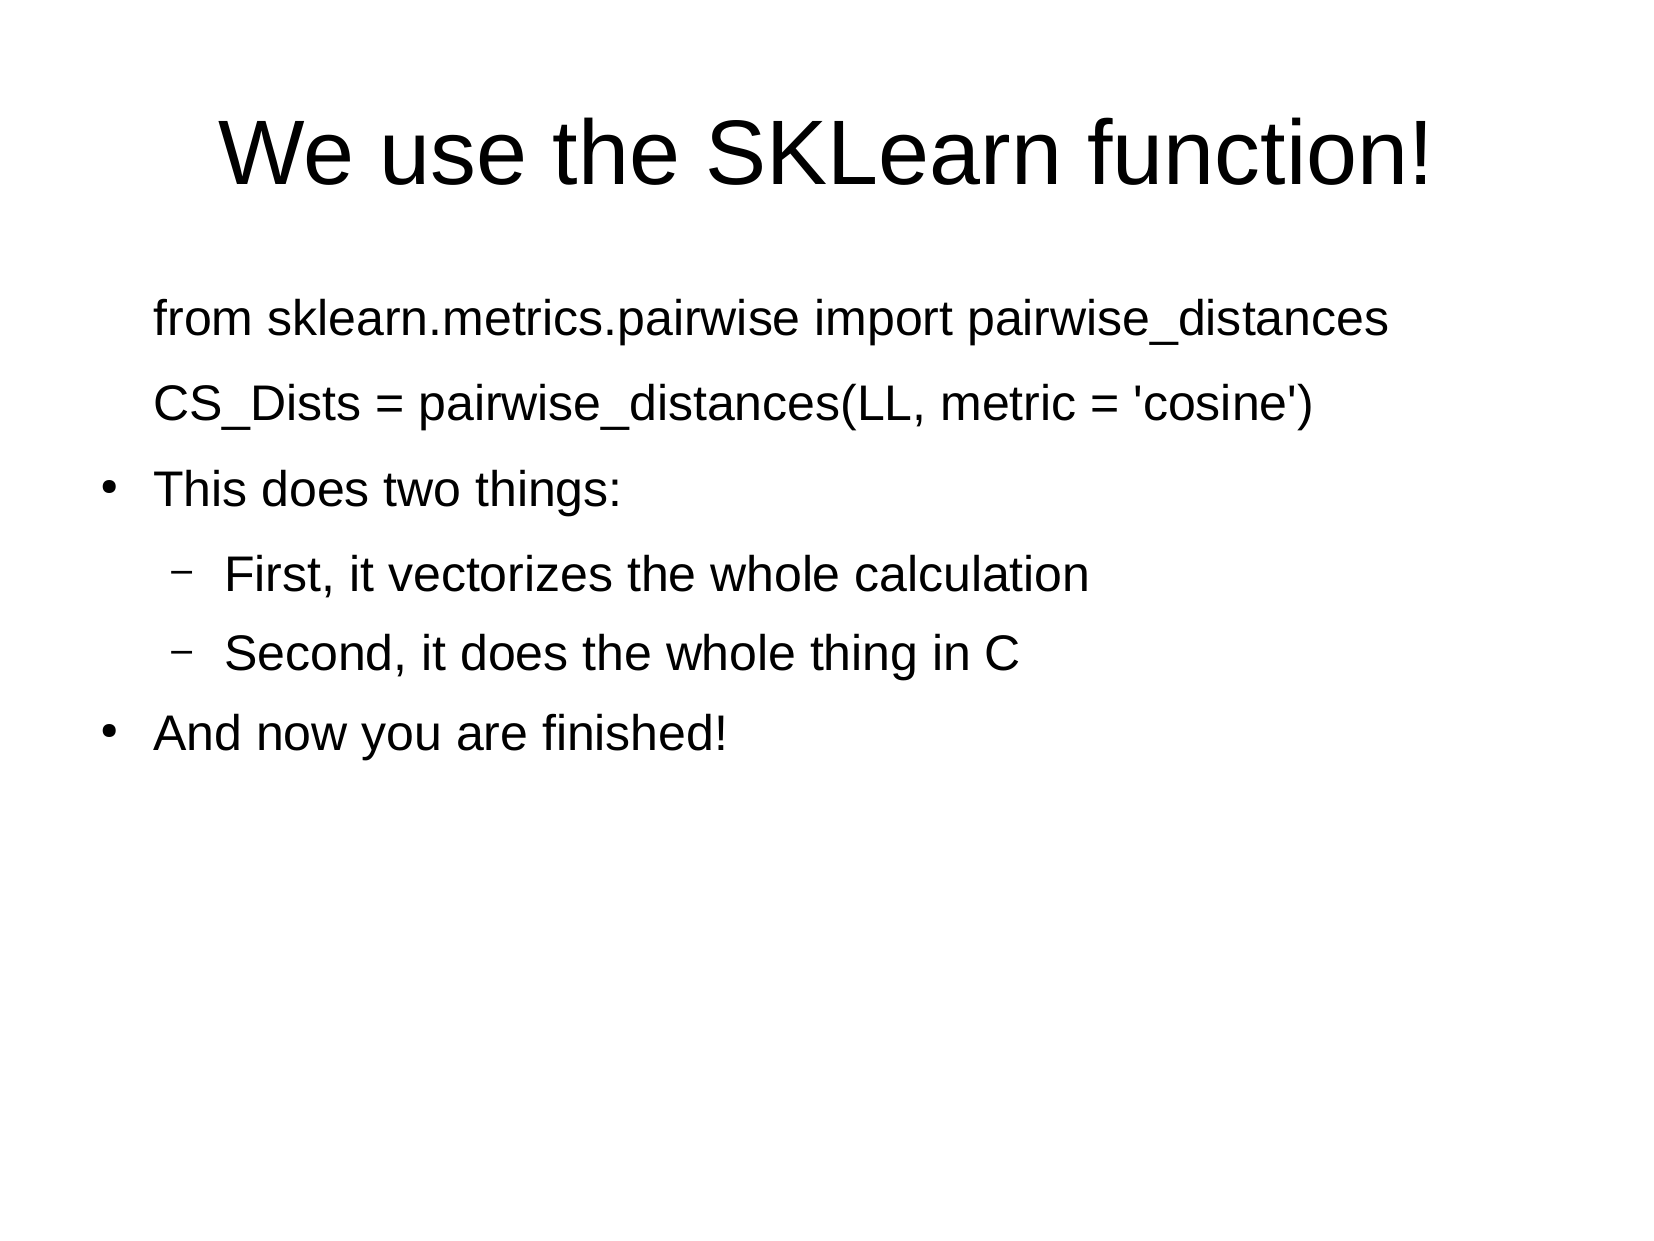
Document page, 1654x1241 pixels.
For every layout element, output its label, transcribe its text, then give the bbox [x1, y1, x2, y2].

title We use the SKLearn function! [82, 49, 1571, 257]
list from sklearn.metrics.pairwise import pairwise_distances CS_Dists = pairwise_distances(LL, metric = 'cosine') This does two things: First, it vectorizes the whole calculation Second, it does the whole thing in C And now you are finished! [82, 290, 1571, 1010]
